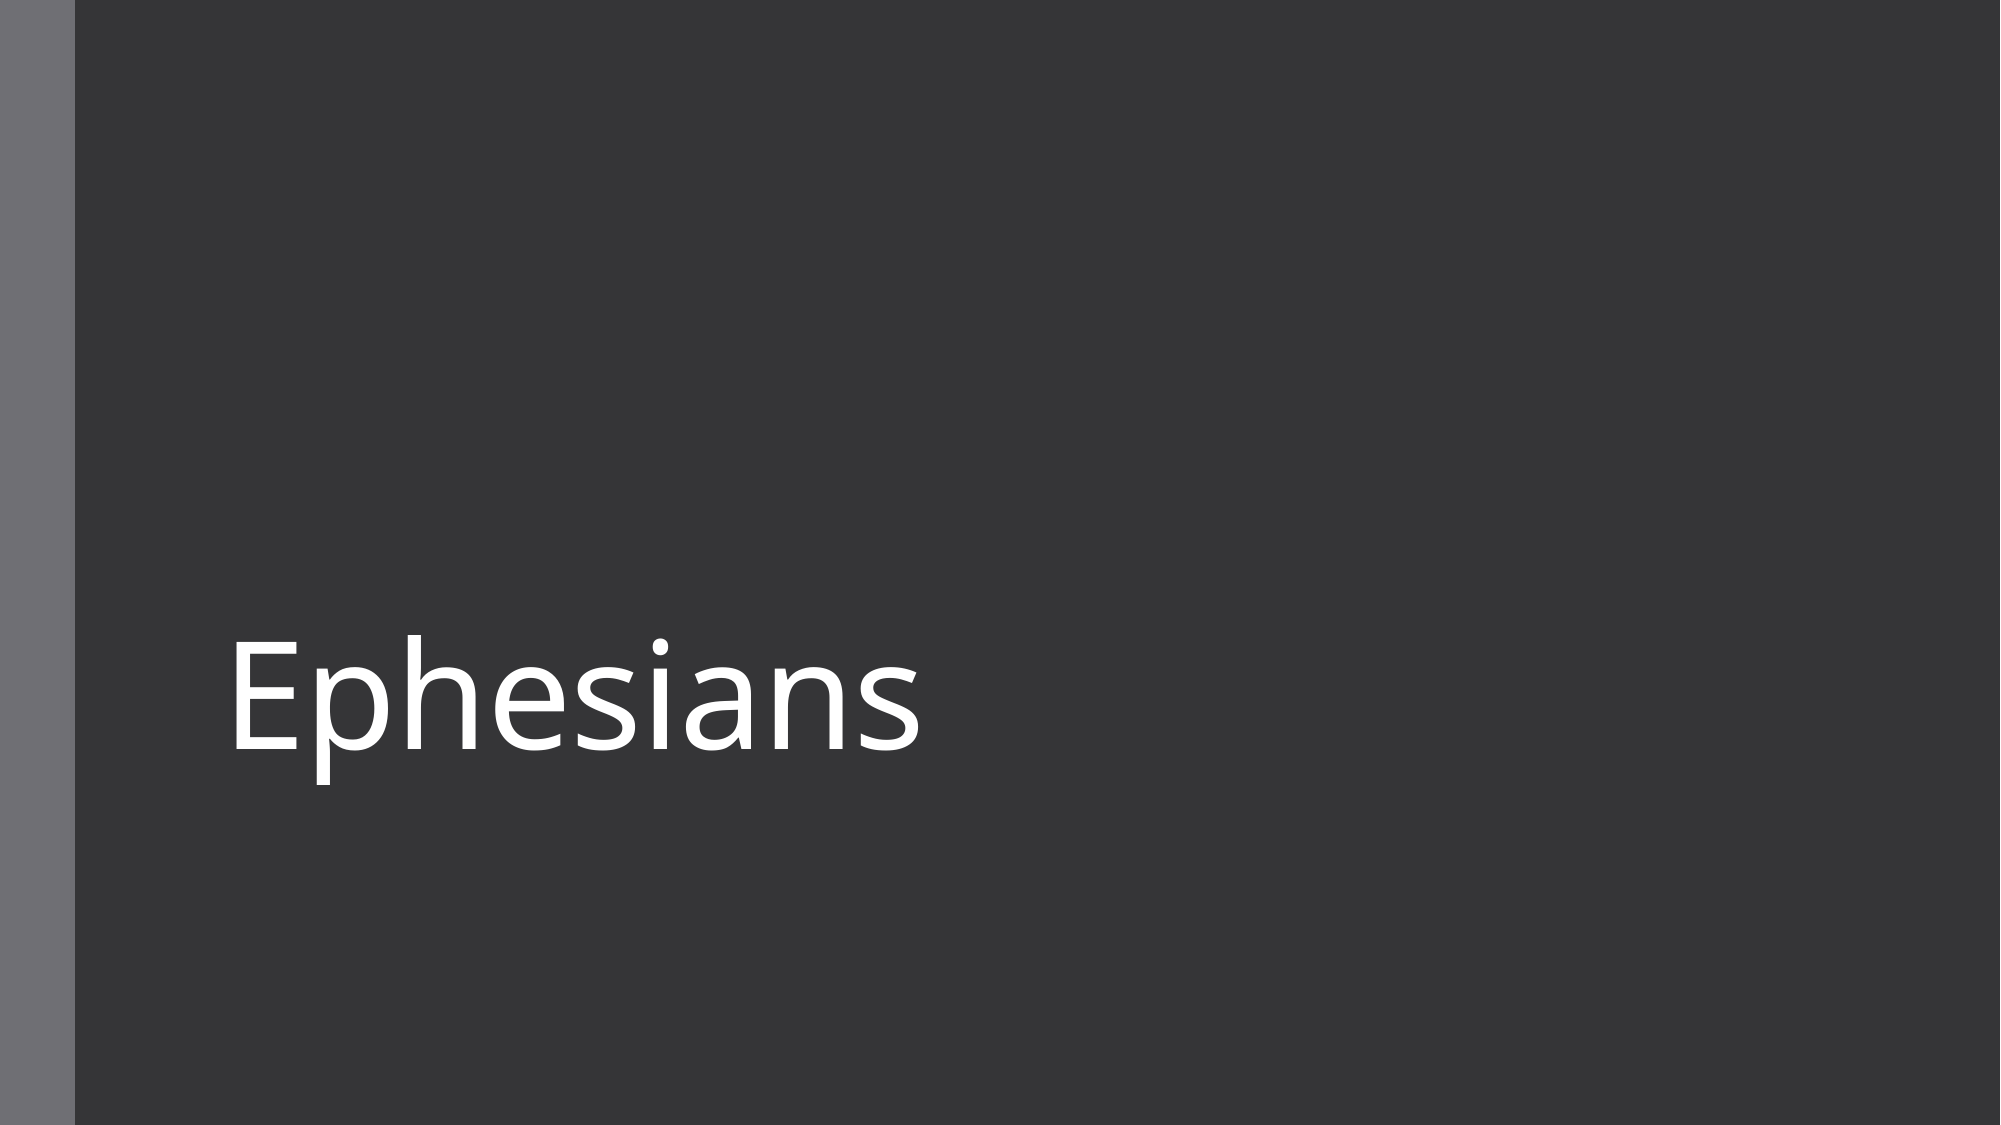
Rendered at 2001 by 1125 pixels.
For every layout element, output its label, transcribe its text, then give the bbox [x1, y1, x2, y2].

title Ephesians [206, 124, 1752, 788]
